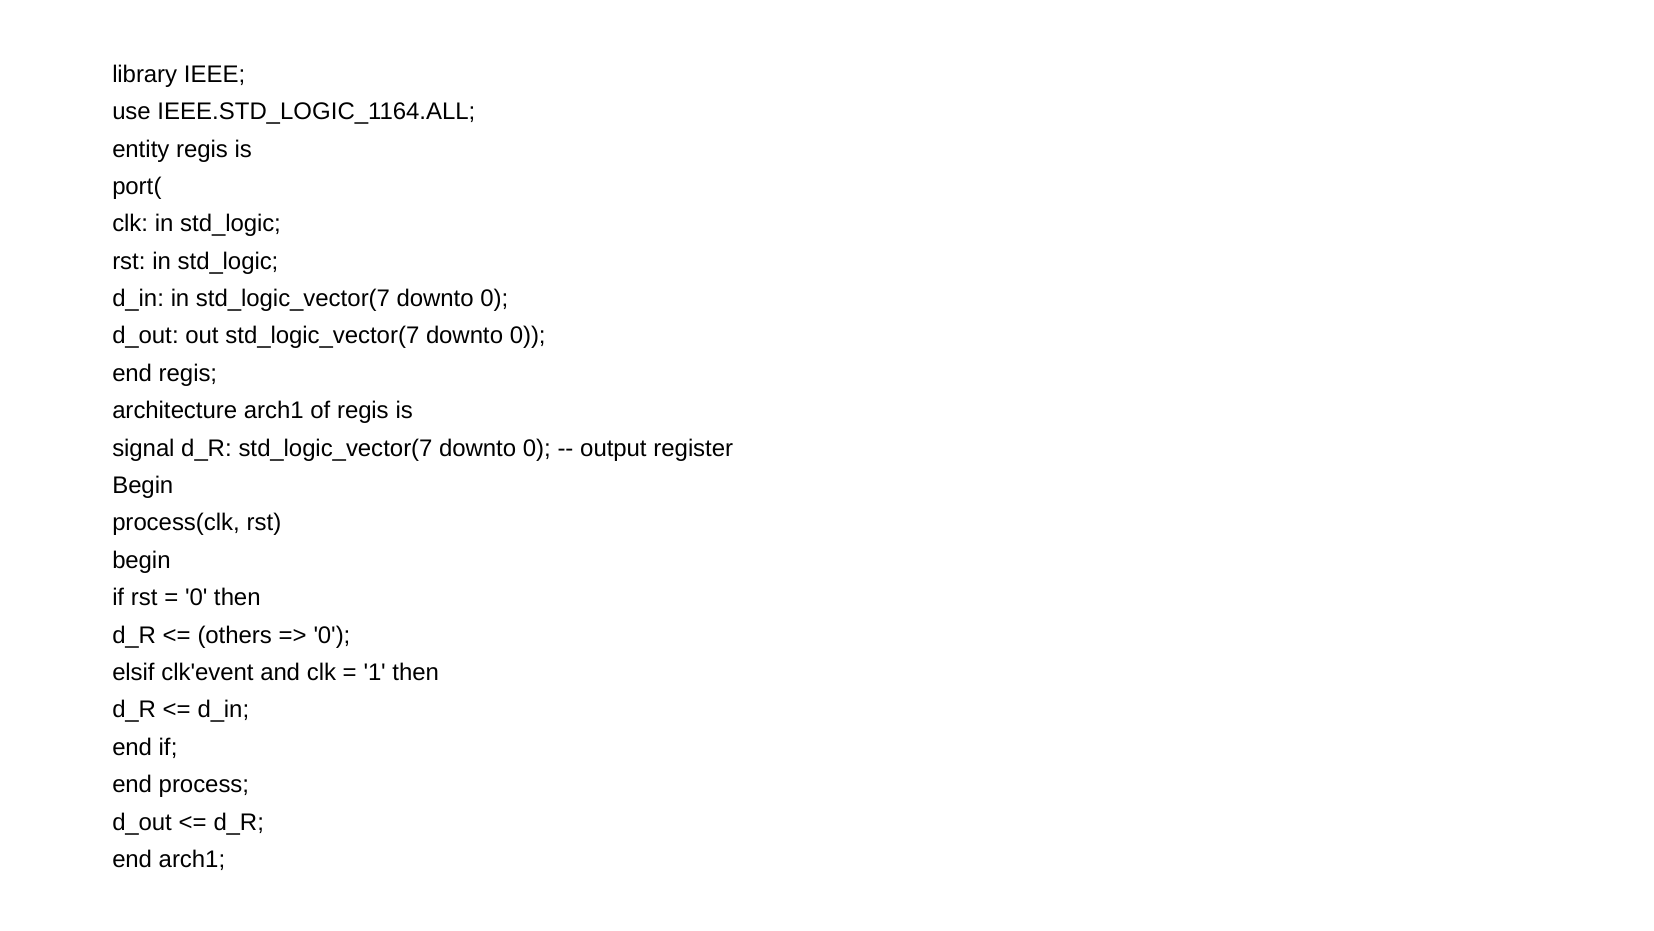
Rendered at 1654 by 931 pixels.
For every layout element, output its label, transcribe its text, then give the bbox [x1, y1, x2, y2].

list library IEEE; use IEEE.STD_LOGIC_1164.ALL; entity regis is port( clk: in std_logic; rst: in std_logic; d_in: in std_logic_vector(7 downto 0); d_out: out std_logic_vector(7 downto 0)); end regis; architecture arch1 of regis is signal d_R: std_logic_vector(7 downto 0); -- output register Begin process(clk, rst) begin if rst = '0' then d_R <= (others => '0'); elsif clk'event and clk = '1' then d_R <= d_in; end if; end process; d_out <= d_R; end arch1; [86, 60, 1576, 886]
